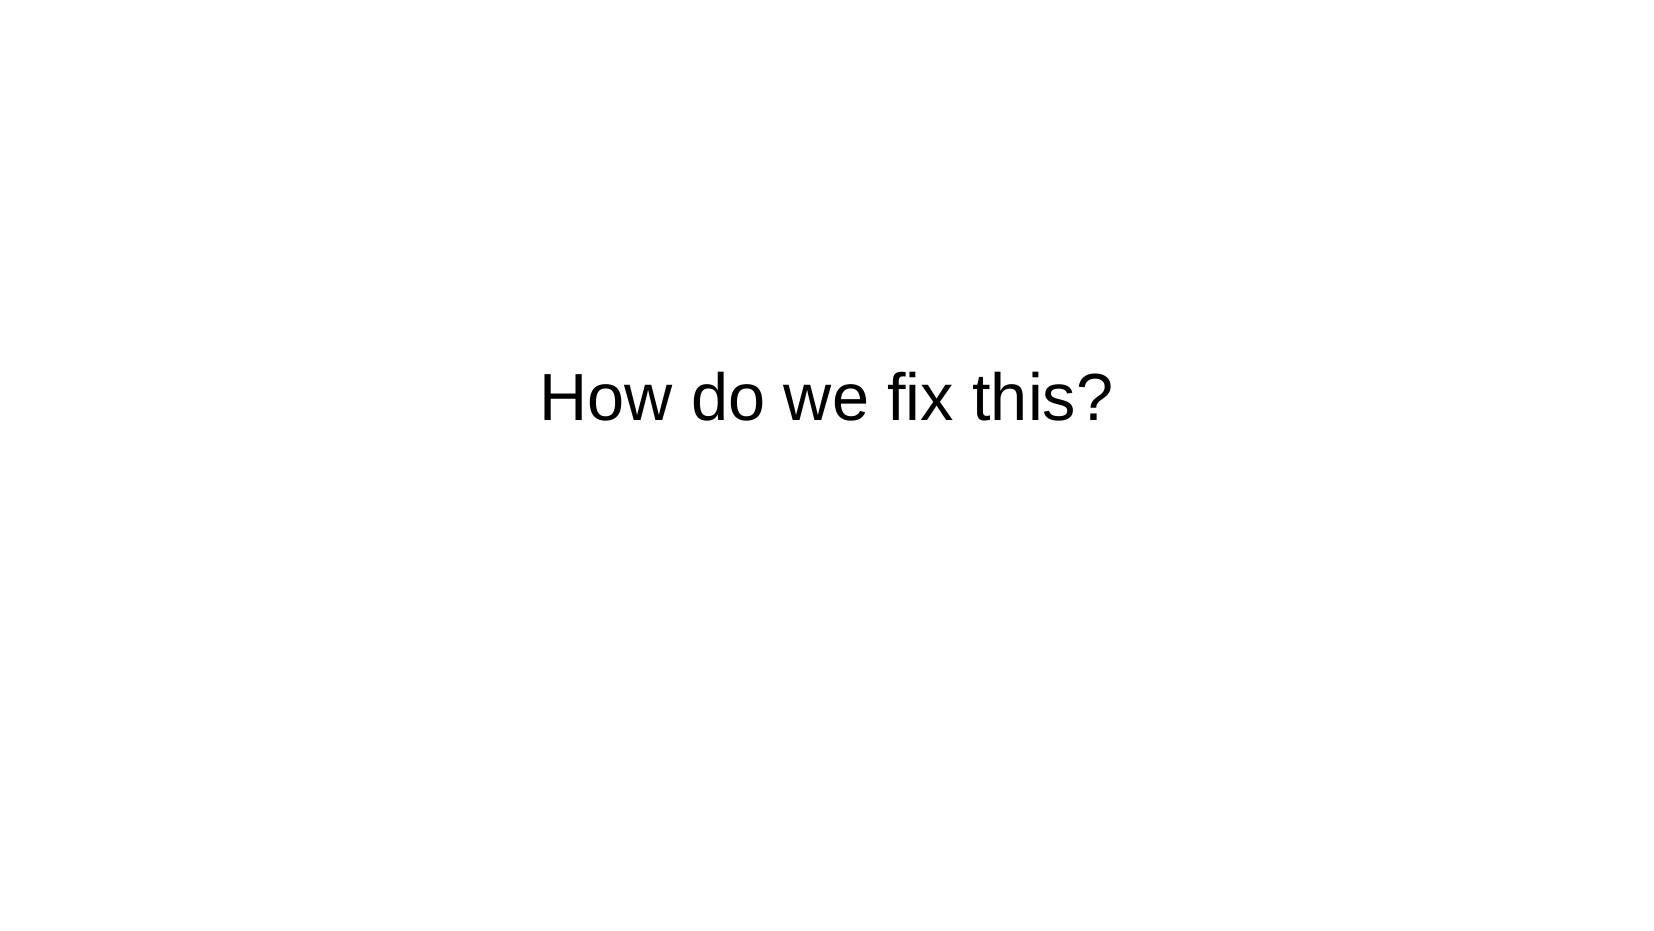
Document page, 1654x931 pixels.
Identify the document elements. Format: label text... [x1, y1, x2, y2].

subtitle How do we fix this? [82, 37, 1571, 757]
